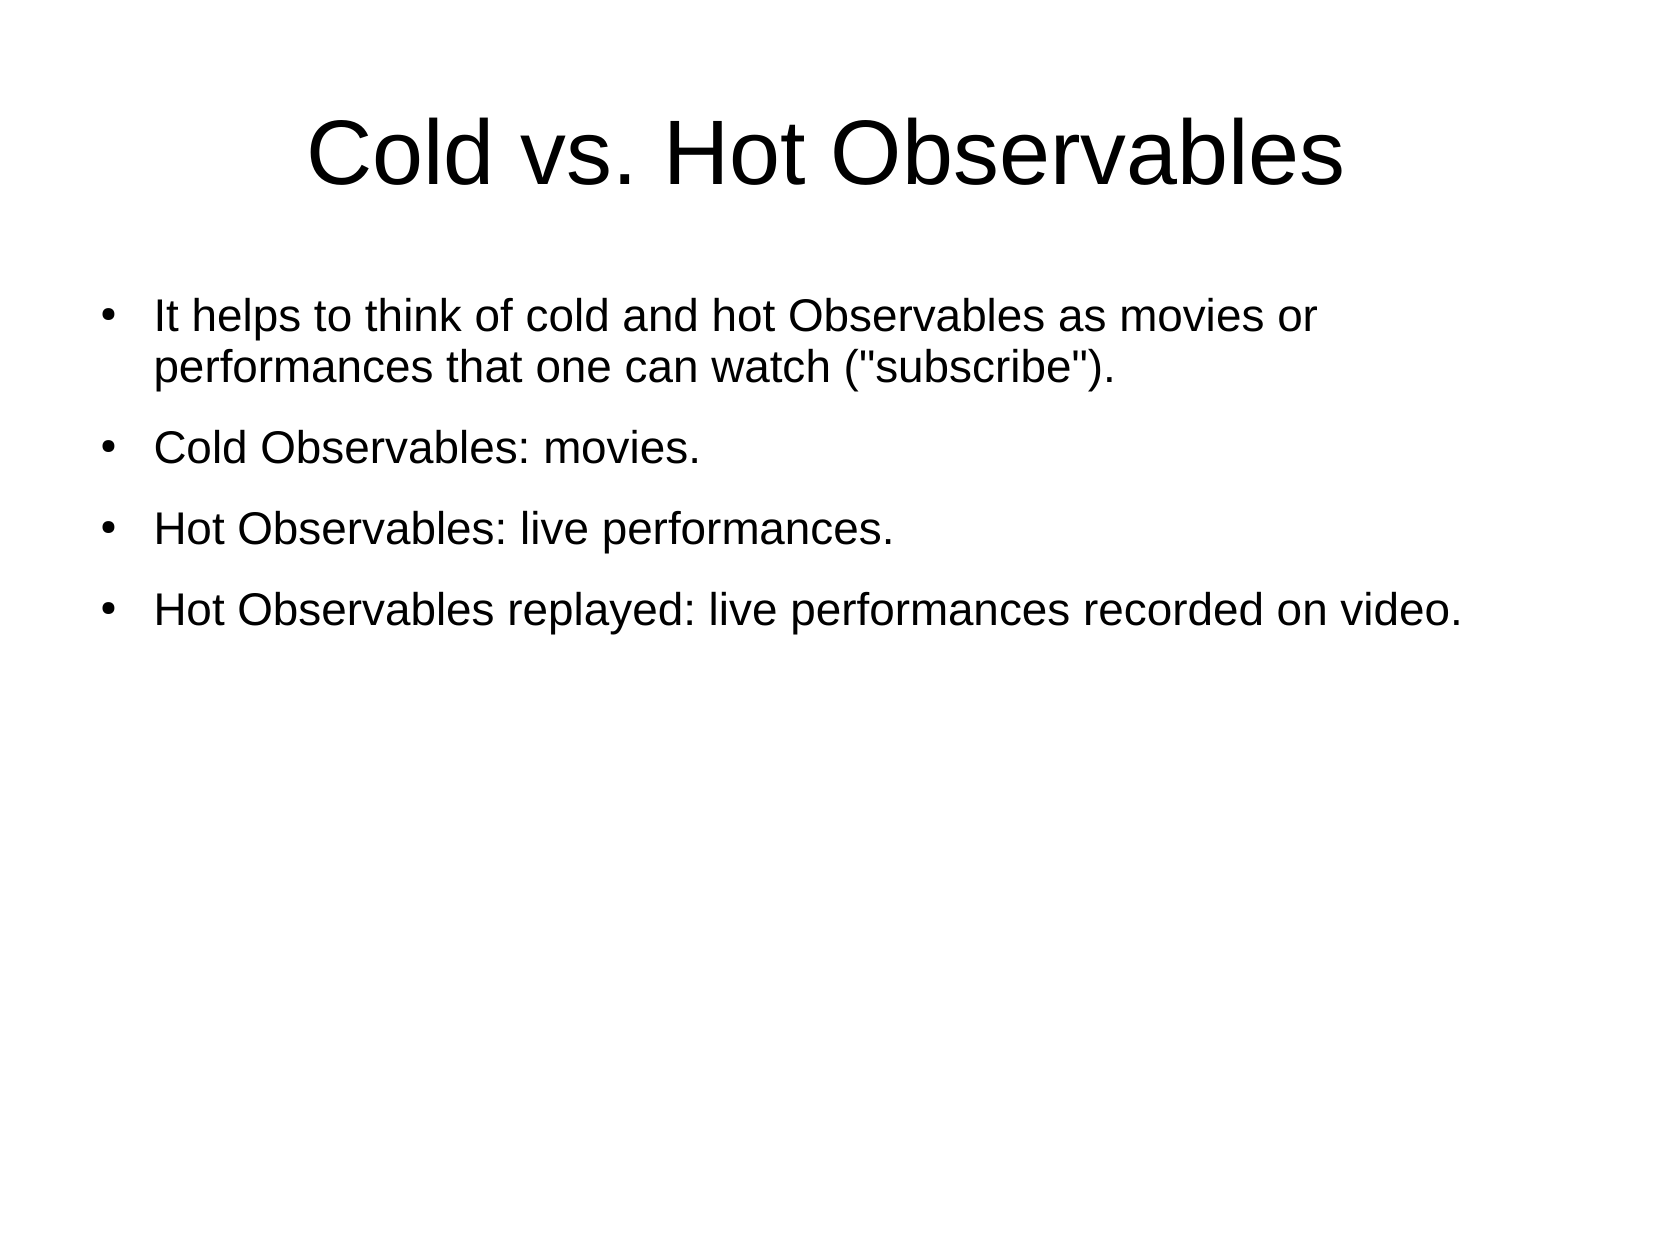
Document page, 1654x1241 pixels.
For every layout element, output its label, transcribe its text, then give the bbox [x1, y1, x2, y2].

title Cold vs. Hot Observables [82, 49, 1571, 257]
list It helps to think of cold and hot Observables as movies or performances that one can watch ("subscribe"). Cold Observables: movies. Hot Observables: live performances. Hot Observables replayed: live performances recorded on video. [82, 290, 1571, 1010]
